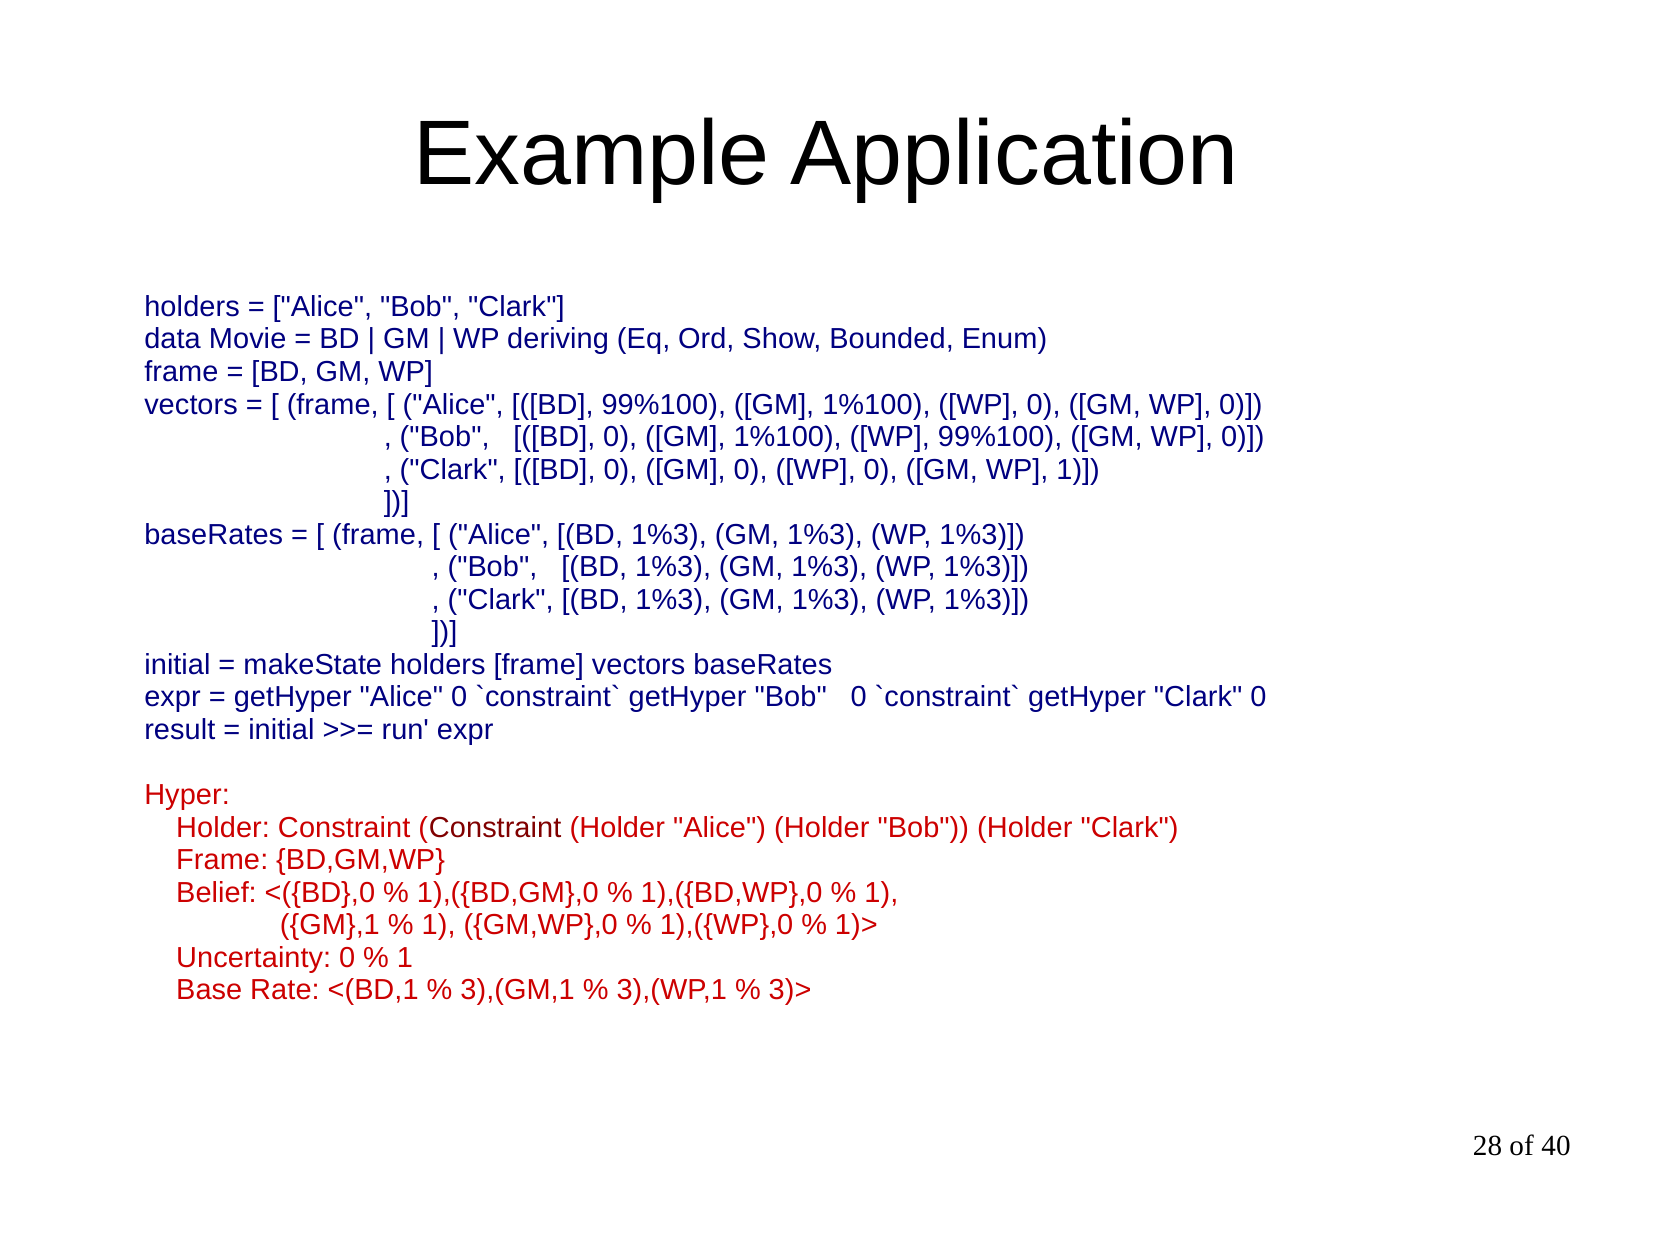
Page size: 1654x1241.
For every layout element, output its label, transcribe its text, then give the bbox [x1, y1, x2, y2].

title Example Application [82, 49, 1571, 257]
list holders = ["Alice", "Bob", "Clark"] data Movie = BD | GM | WP deriving (Eq, Ord, Show, Bounded, Enum) frame = [BD, GM, WP] vectors = [ (frame, [ ("Alice", [([BD], 99%100), ([GM], 1%100), ([WP], 0), ([GM, WP], 0)]) , ("Bob", [([BD], 0), ([GM], 1%100), ([WP], 99%100), ([GM, WP], 0)]) , ("Clark", [([BD], 0), ([GM], 0), ([WP], 0), ([GM, WP], 1)]) ])] baseRates = [ (frame, [ ("Alice", [(BD, 1%3), (GM, 1%3), (WP, 1%3)]) , ("Bob", [(BD, 1%3), (GM, 1%3), (WP, 1%3)]) , ("Clark", [(BD, 1%3), (GM, 1%3), (WP, 1%3)]) ])] initial = makeState holders [frame] vectors baseRates expr = getHyper "Alice" 0 `constraint` getHyper "Bob" 0 `constraint` getHyper "Clark" 0 result = initial >>= run' expr Hyper: Holder: Constraint (Constraint (Holder "Alice") (Holder "Bob")) (Holder "Clark") Frame: {BD,GM,WP} Belief: <({BD},0 % 1),({BD,GM},0 % 1),({BD,WP},0 % 1), ({GM},1 % 1), ({GM,WP},0 % 1),({WP},0 % 1)> Uncertainty: 0 % 1 Base Rate: <(BD,1 % 3),(GM,1 % 3),(WP,1 % 3)> [82, 290, 1571, 1010]
